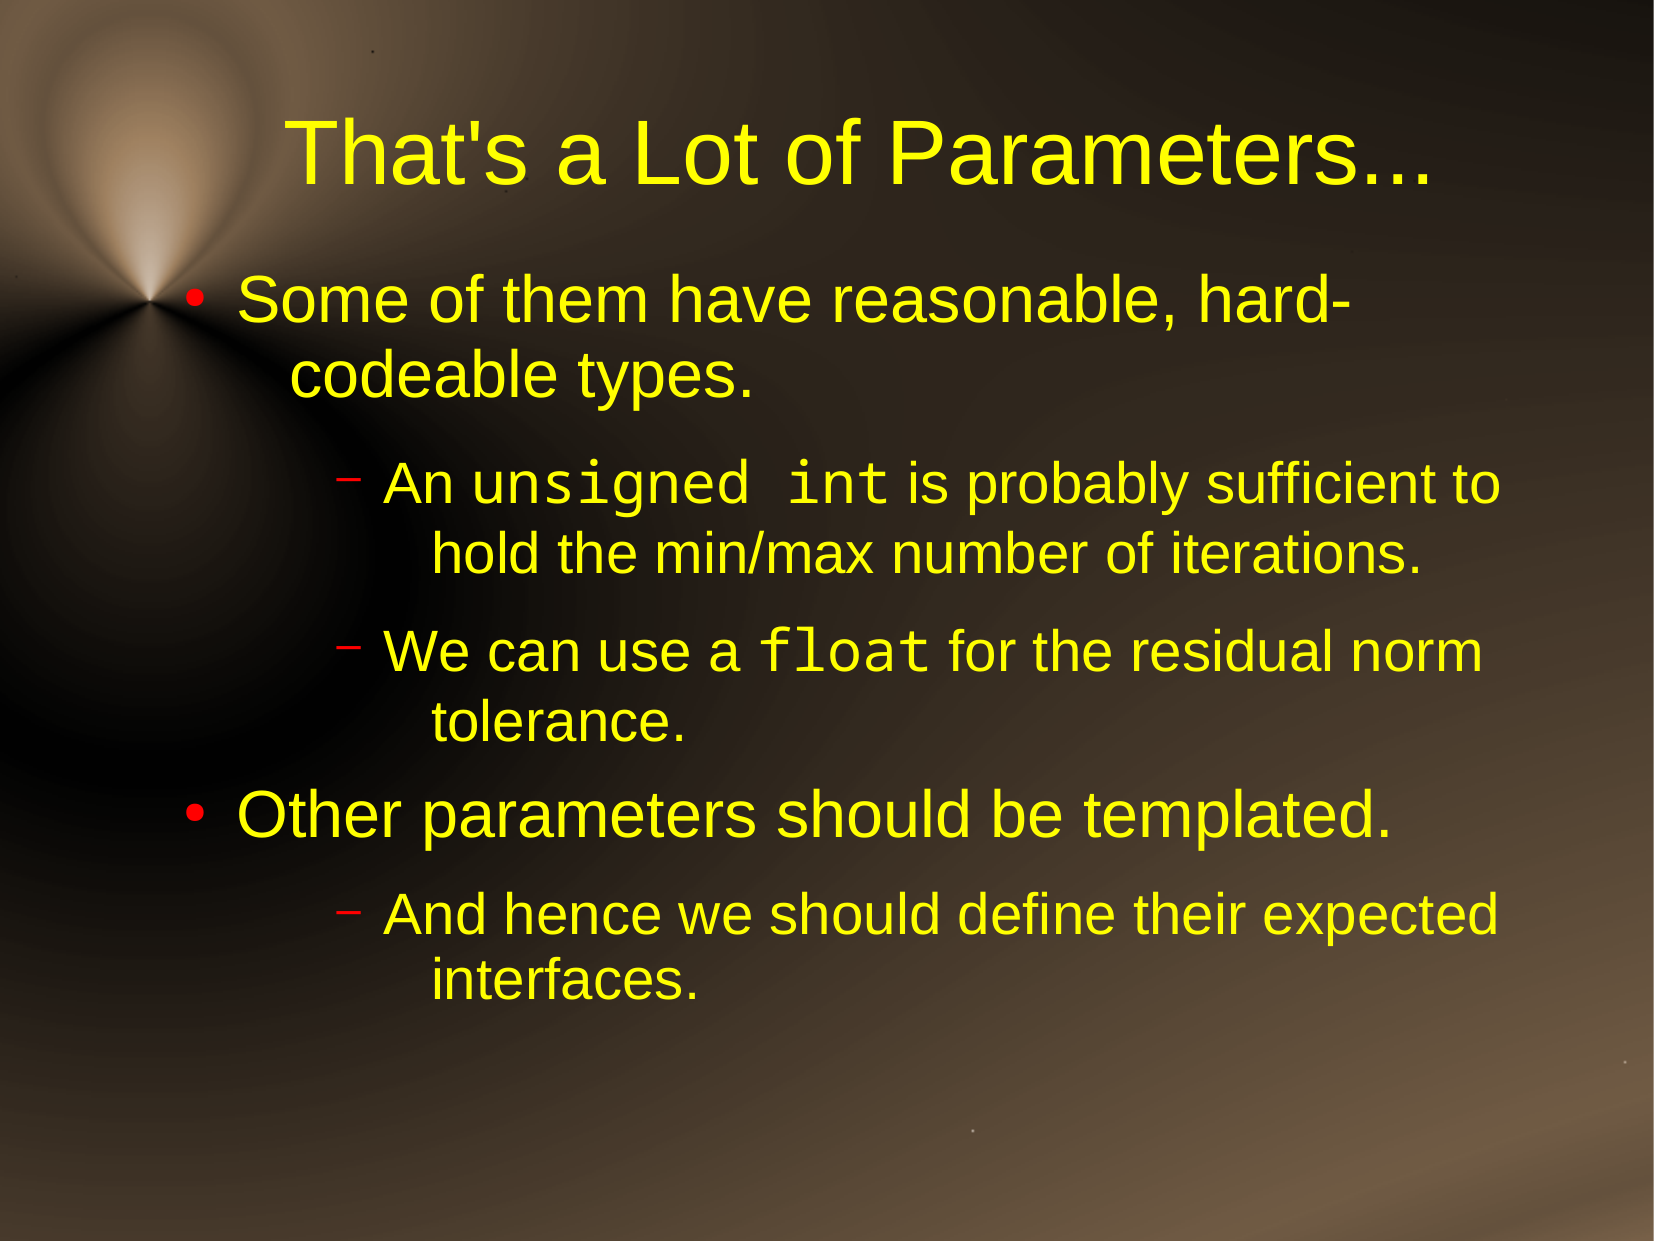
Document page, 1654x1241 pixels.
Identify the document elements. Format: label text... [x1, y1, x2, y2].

picture [0, 0, 1654, 1241]
title That's a Lot of Parameters... [150, 56, 1571, 250]
list Some of them have reasonable, hard-codeable types. An unsigned int is probably sufficient to hold the min/max number of iterations. We can use a float for the residual norm tolerance. Other parameters should be templated. And hence we should define their expected interfaces. [147, 262, 1571, 1094]
